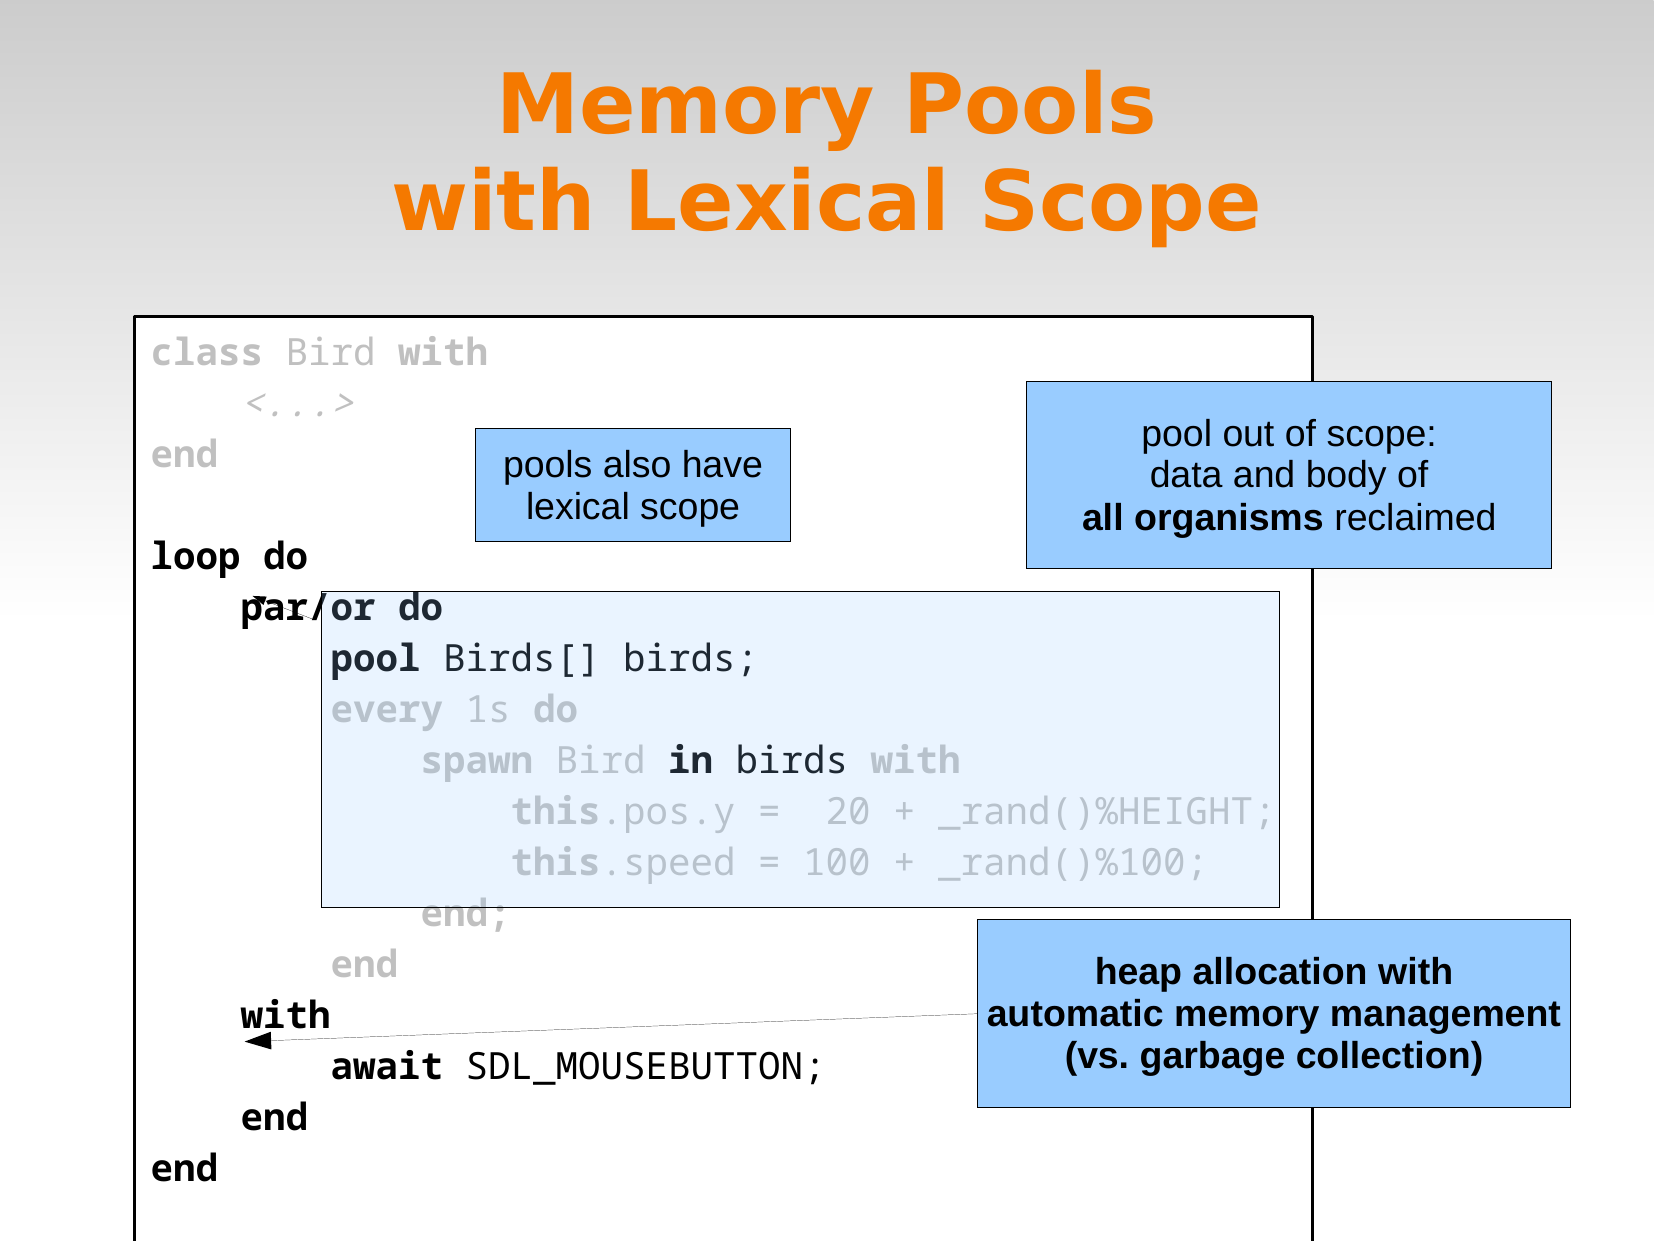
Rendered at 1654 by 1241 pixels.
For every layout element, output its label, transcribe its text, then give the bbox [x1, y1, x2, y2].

text_box pool out of scope: data and body of all organisms reclaimed [1026, 381, 1552, 569]
title Memory Pools with Lexical Scope [82, 49, 1571, 257]
text_box class Bird with <...> end loop do par/or do pool Birds[] birds; every 1s do spawn Bird in birds with this.pos.y = 20 + _rand()%HEIGHT; this.speed = 100 + _rand()%100; end; end with await SDL_MOUSEBUTTON; end end [134, 316, 1313, 1139]
text_box pools also have lexical scope [475, 428, 791, 542]
text_box heap allocation with automatic memory management (vs. garbage collection) [977, 919, 1571, 1108]
text_box [321, 591, 1280, 908]
